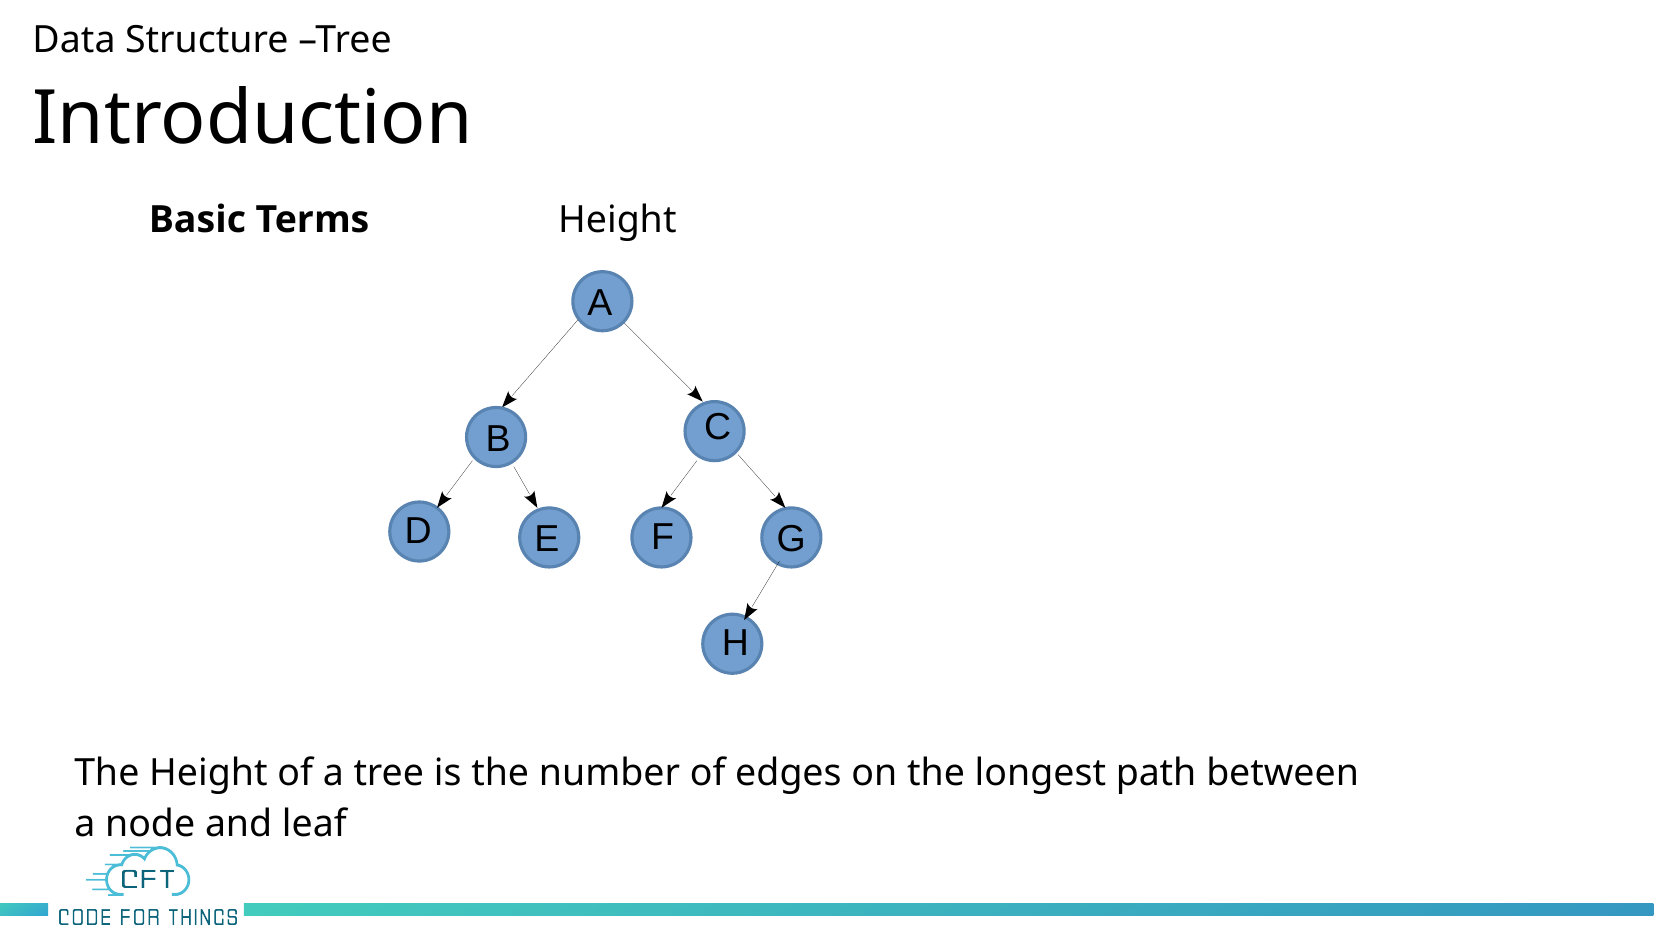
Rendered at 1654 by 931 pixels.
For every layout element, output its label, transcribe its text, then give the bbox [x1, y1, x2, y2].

text_box [628, 286, 632, 316]
text_box Basic Terms [63, 185, 461, 253]
text_box [575, 522, 579, 552]
text_box H [707, 614, 762, 671]
text_box The Height of a tree is the number of edges on the longest path between a node and leaf [59, 738, 1560, 884]
text_box G [761, 510, 817, 567]
text_box C [689, 397, 745, 455]
text_box [697, 455, 732, 461]
text_box [466, 423, 470, 451]
text_box F [636, 507, 692, 565]
text_box [685, 416, 689, 446]
text_box [445, 516, 449, 547]
text_box A [572, 273, 628, 331]
text_box B [470, 409, 526, 467]
text_box [631, 522, 636, 553]
text_box [817, 522, 821, 553]
title Data Structure –Tree Introduction [32, 12, 1184, 166]
text_box D [389, 501, 445, 559]
text_box E [519, 510, 575, 567]
text_box [702, 628, 707, 659]
picture [59, 884, 237, 925]
text_box Height [543, 185, 697, 244]
